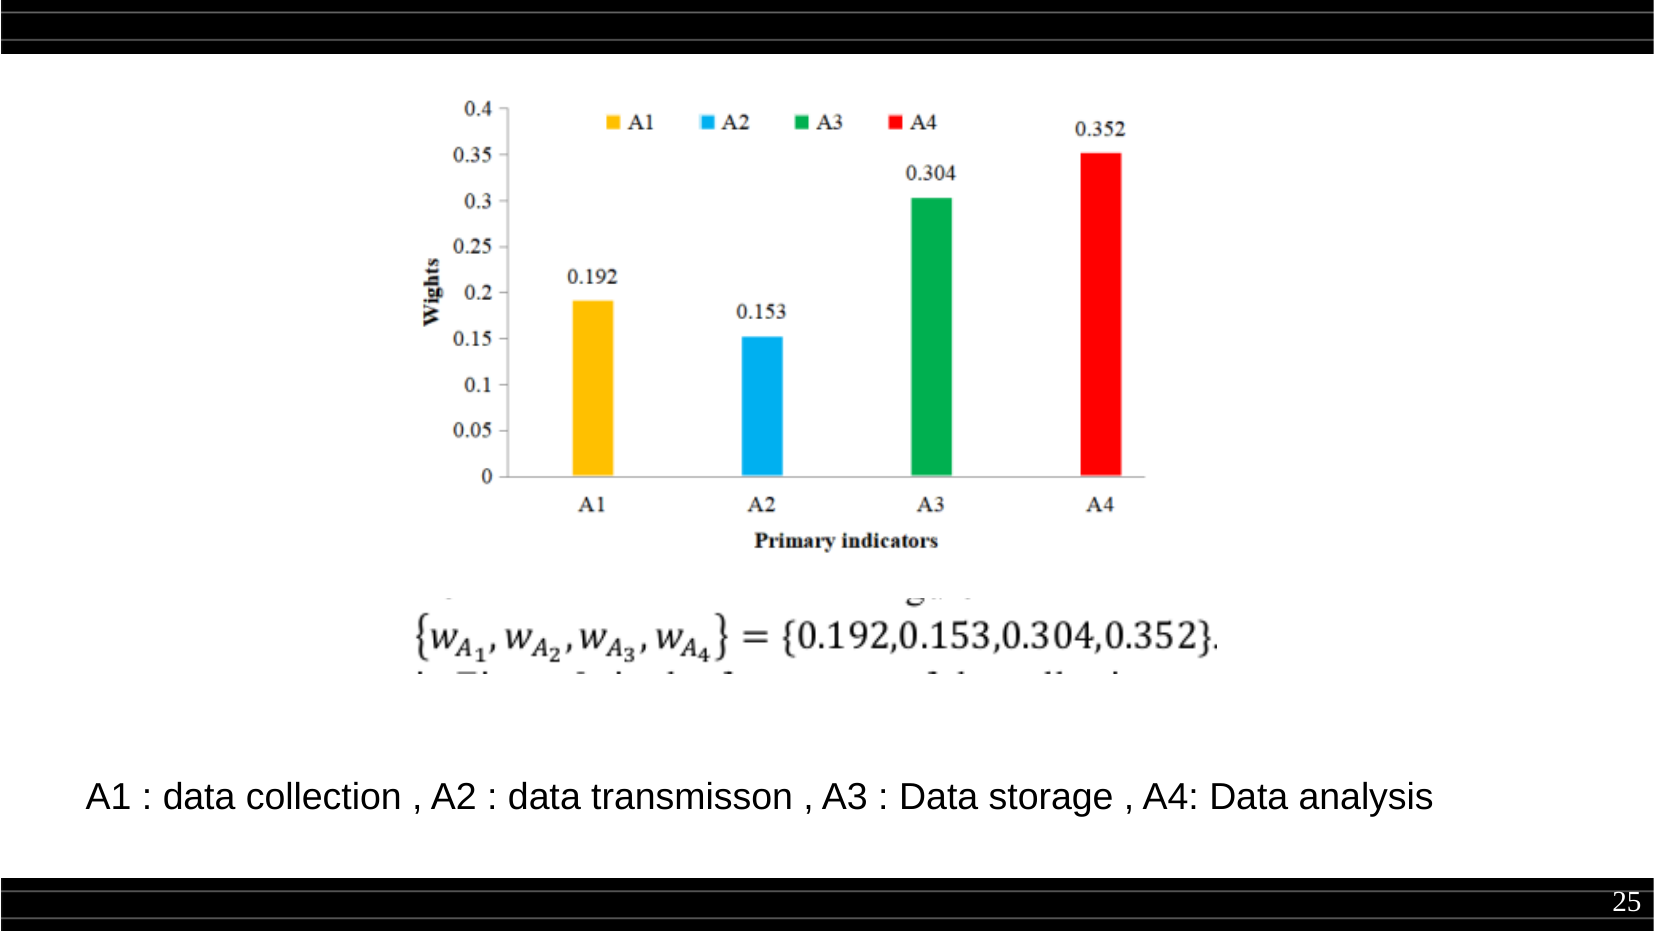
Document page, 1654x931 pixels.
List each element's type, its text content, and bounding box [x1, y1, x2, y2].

picture [1, 878, 1654, 931]
picture [411, 82, 1170, 564]
picture [413, 598, 1217, 674]
text_box A1 : data collection , A2 : data transmisson , A3 : Data storage , A4: Data analysis [70, 767, 1450, 825]
picture [1, 0, 1654, 54]
